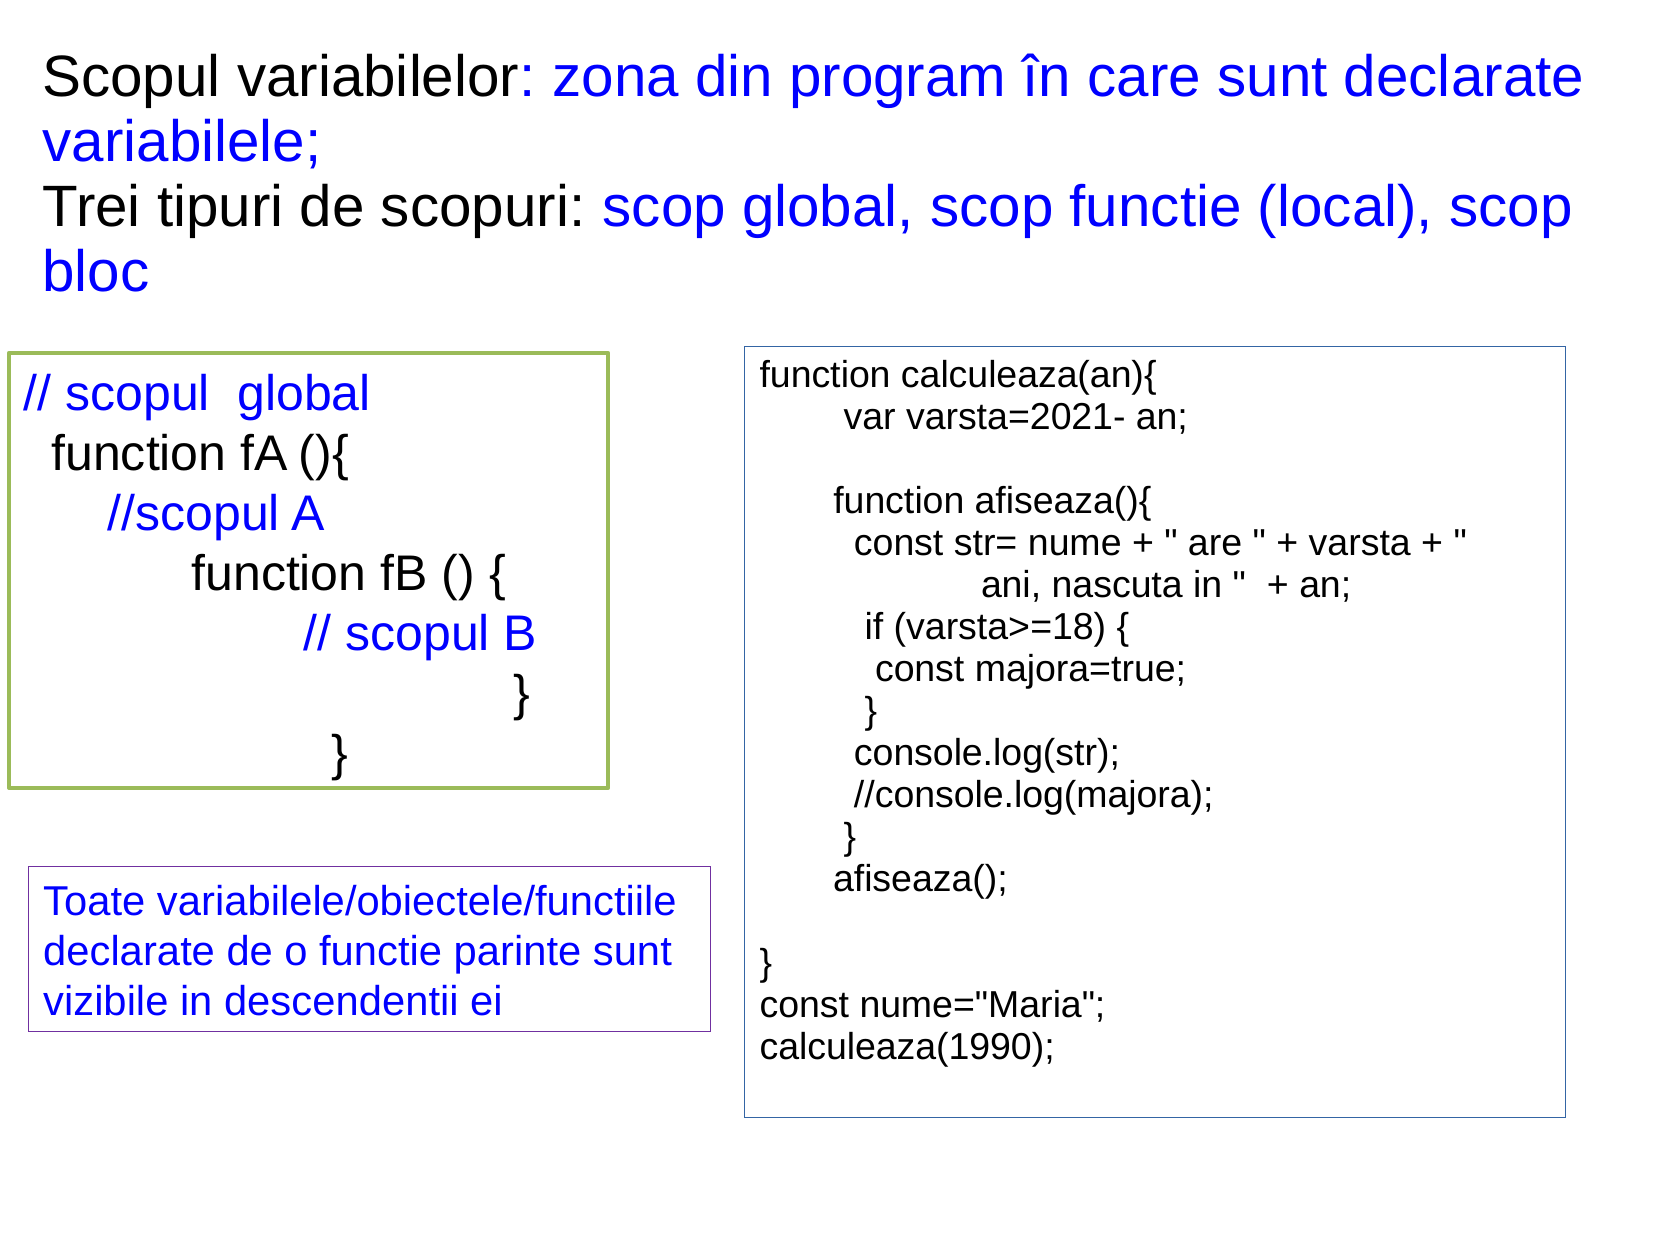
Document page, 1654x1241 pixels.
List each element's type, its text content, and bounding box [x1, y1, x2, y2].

text_box // scopul global function fA (){ //scopul A function fB () { // scopul B } } [8, 352, 609, 788]
text_box function calculeaza(an){ var varsta=2021- an; function afiseaza(){ const str= nume + " are " + varsta + " ani, nascuta in " + an; if (varsta>=18) { const majora=true; } console.log(str); //console.log(majora); } afiseaza(); } const nume="Maria"; calculeaza(1990); [744, 346, 1566, 1118]
text_box Toate variabilele/obiectele/functiile declarate de o functie parinte sunt vizibile in descendentii ei [28, 866, 711, 1032]
text_box Scopul variabilelor: zona din program în care sunt declarate variabilele; Trei tipuri de scopuri: scop global, scop functie (local), scop bloc [27, 35, 1622, 311]
